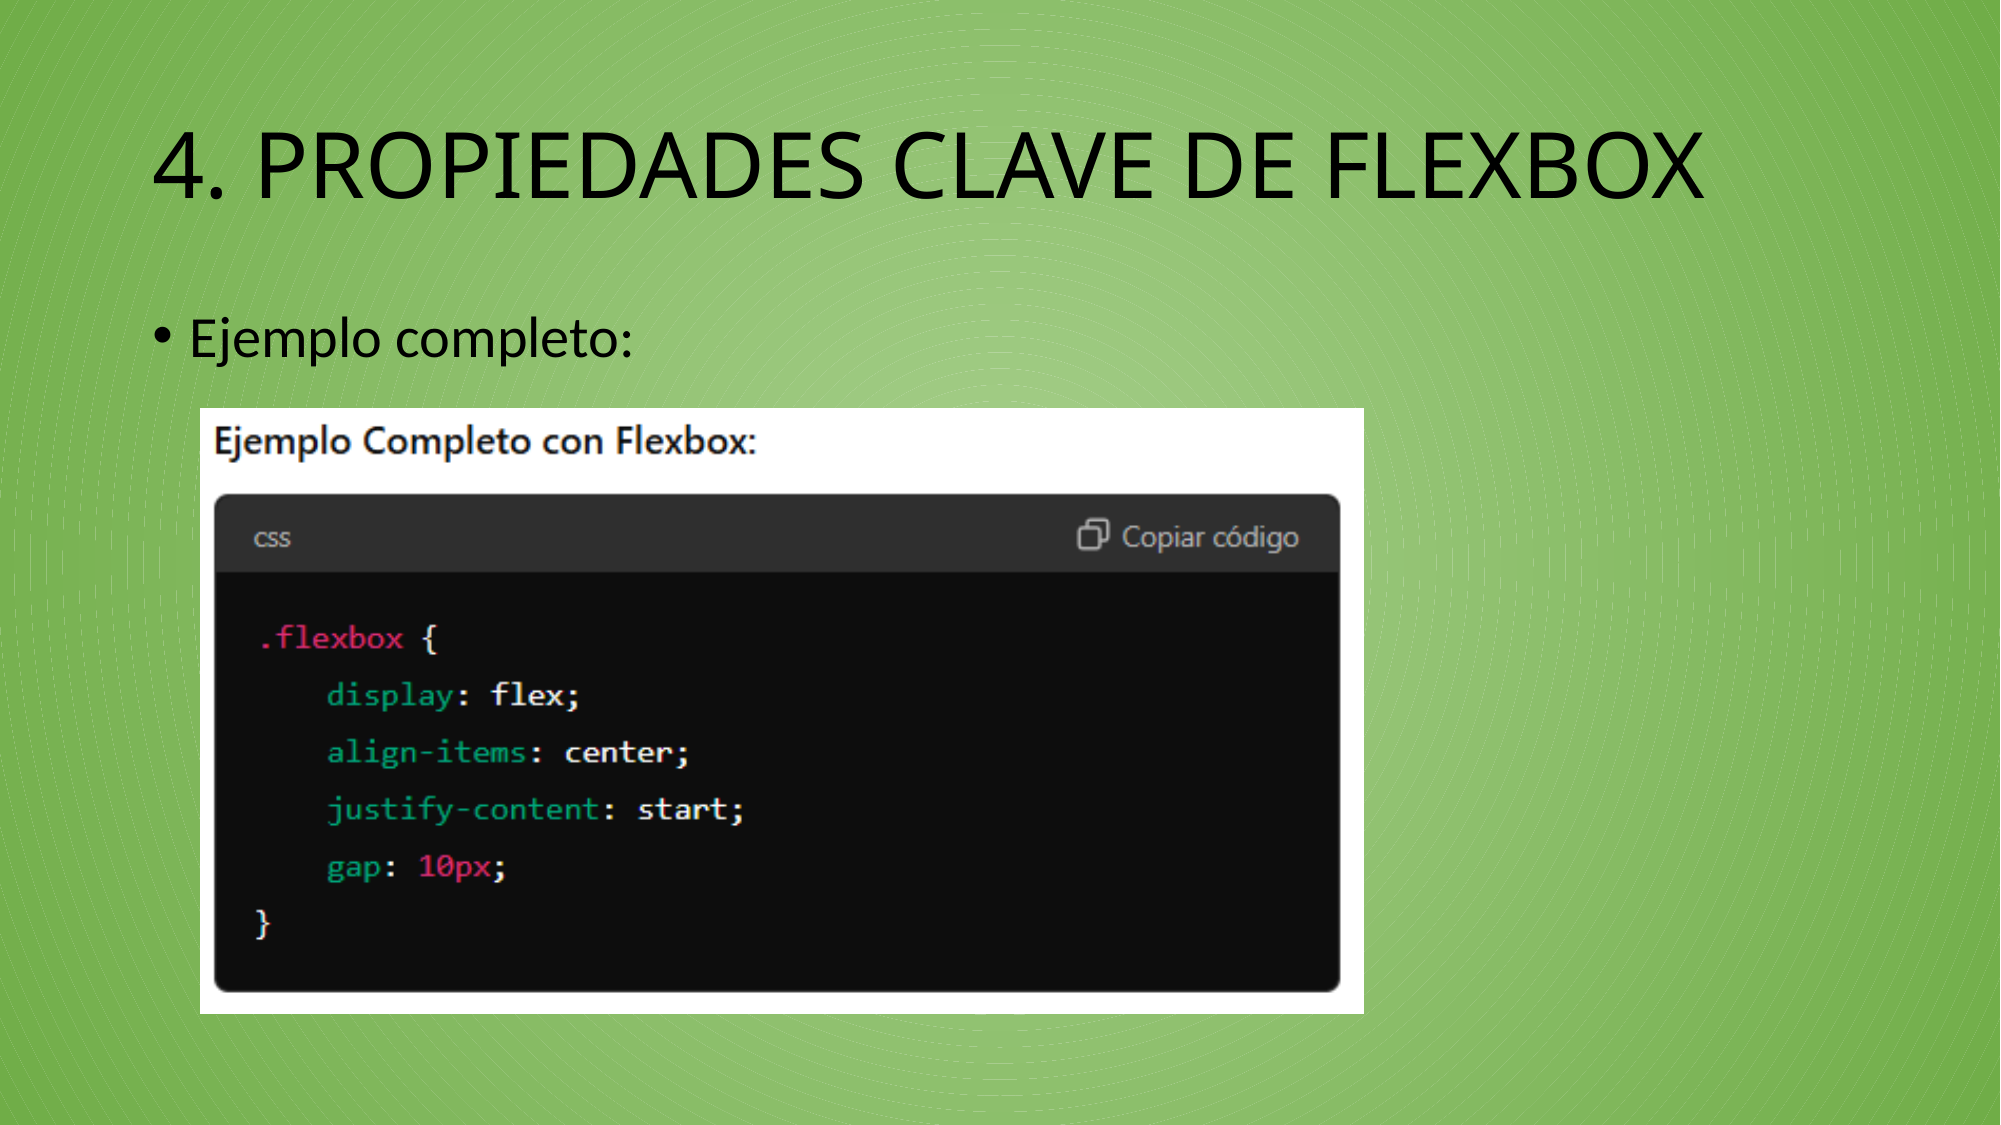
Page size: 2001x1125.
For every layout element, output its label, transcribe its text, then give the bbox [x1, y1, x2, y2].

title 4. PROPIEDADES CLAVE DE FLEXBOX [137, 59, 1863, 278]
picture [200, 408, 1364, 1014]
list Ejemplo completo: [137, 299, 1863, 1014]
